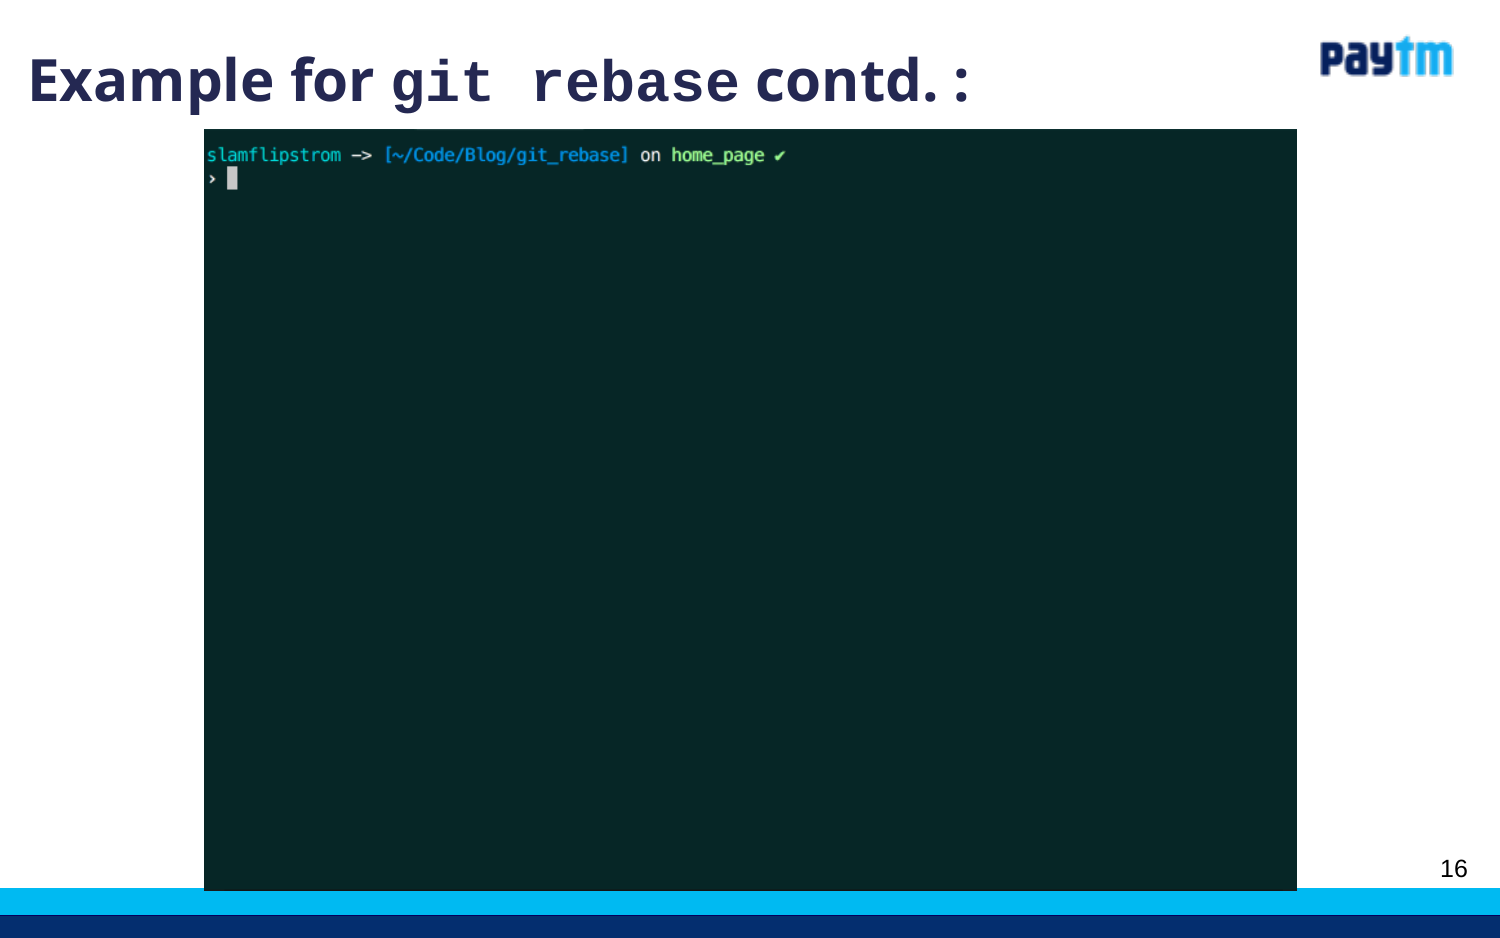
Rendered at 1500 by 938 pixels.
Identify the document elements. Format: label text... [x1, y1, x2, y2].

picture [204, 129, 1297, 890]
title Example for git rebase contd. : [12, 10, 1363, 146]
picture [0, 916, 1500, 938]
picture [1363, 33, 1456, 79]
slide_number 1 [1383, 845, 1484, 891]
